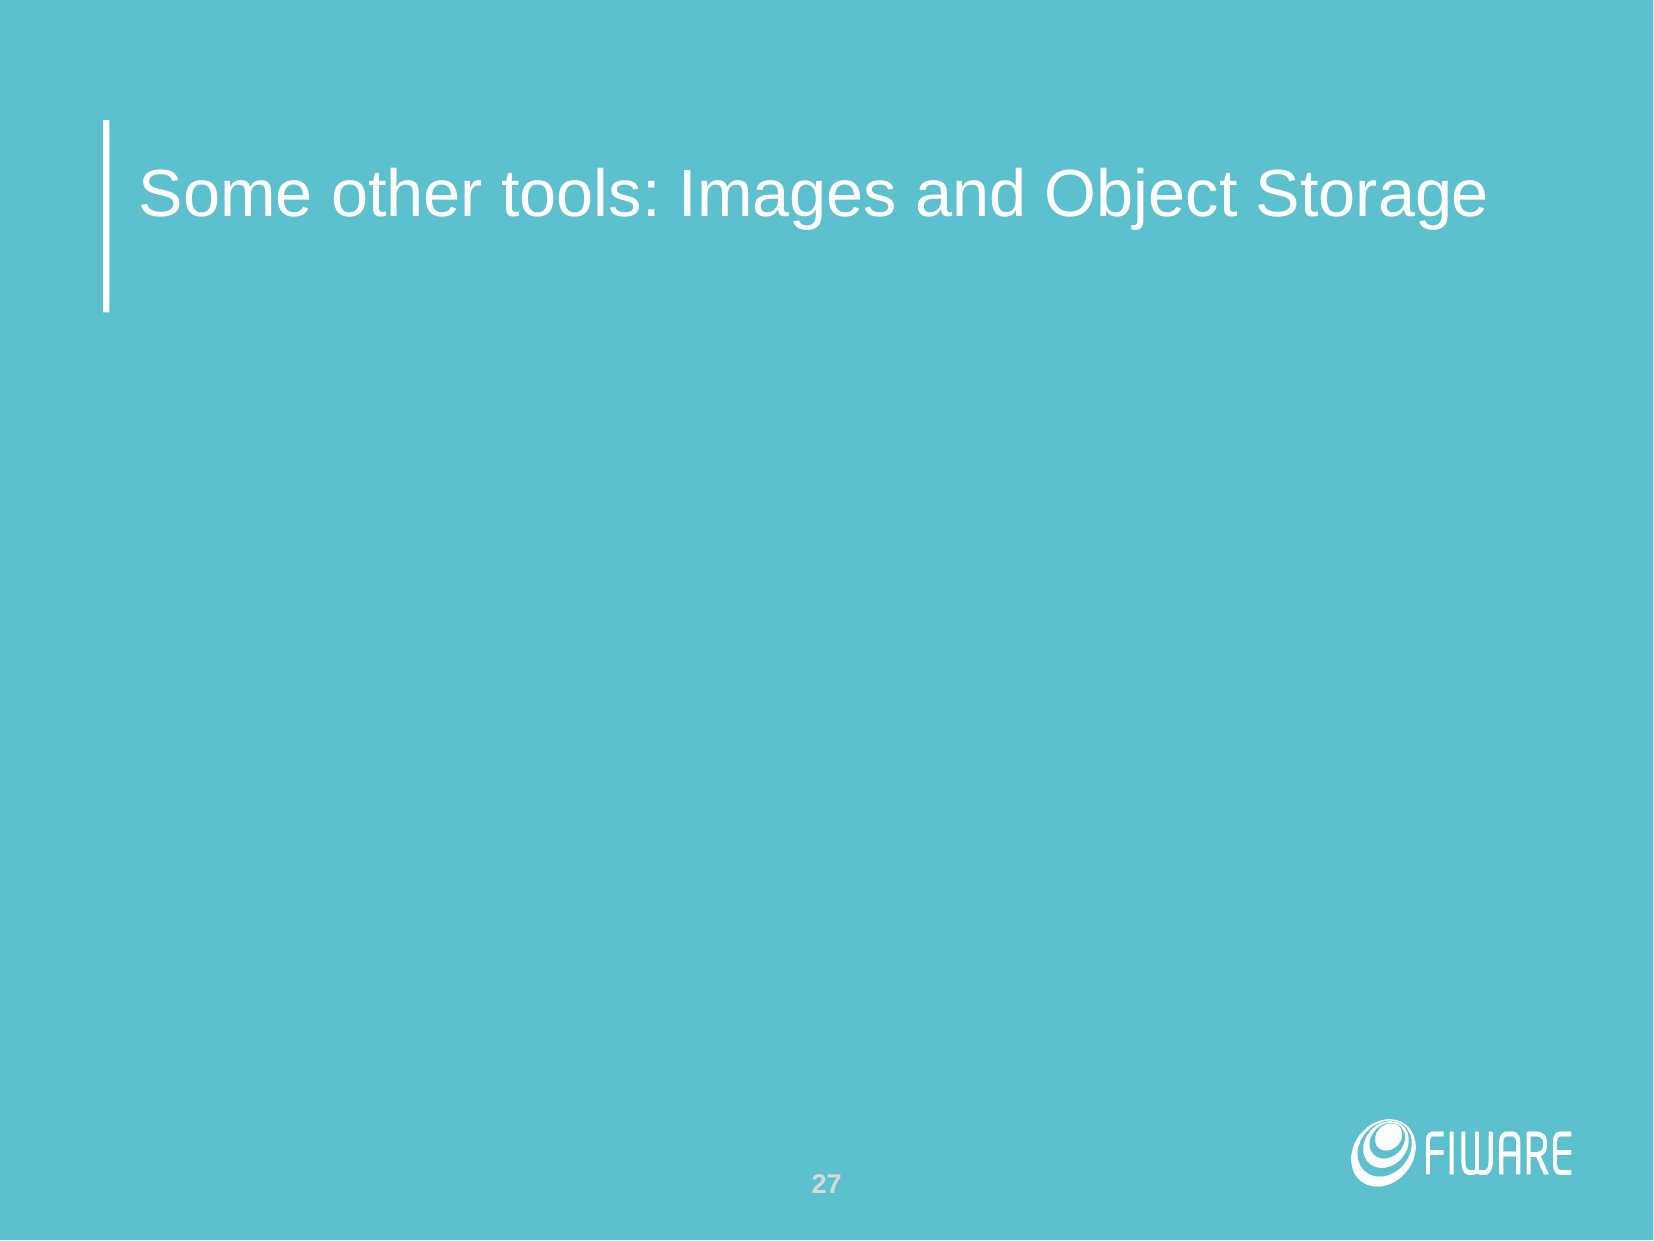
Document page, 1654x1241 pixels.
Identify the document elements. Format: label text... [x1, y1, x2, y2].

title Some other tools: Images and Object Storage [123, 134, 1530, 327]
picture [1339, 1098, 1586, 1201]
slide_number <number> [733, 1149, 921, 1216]
